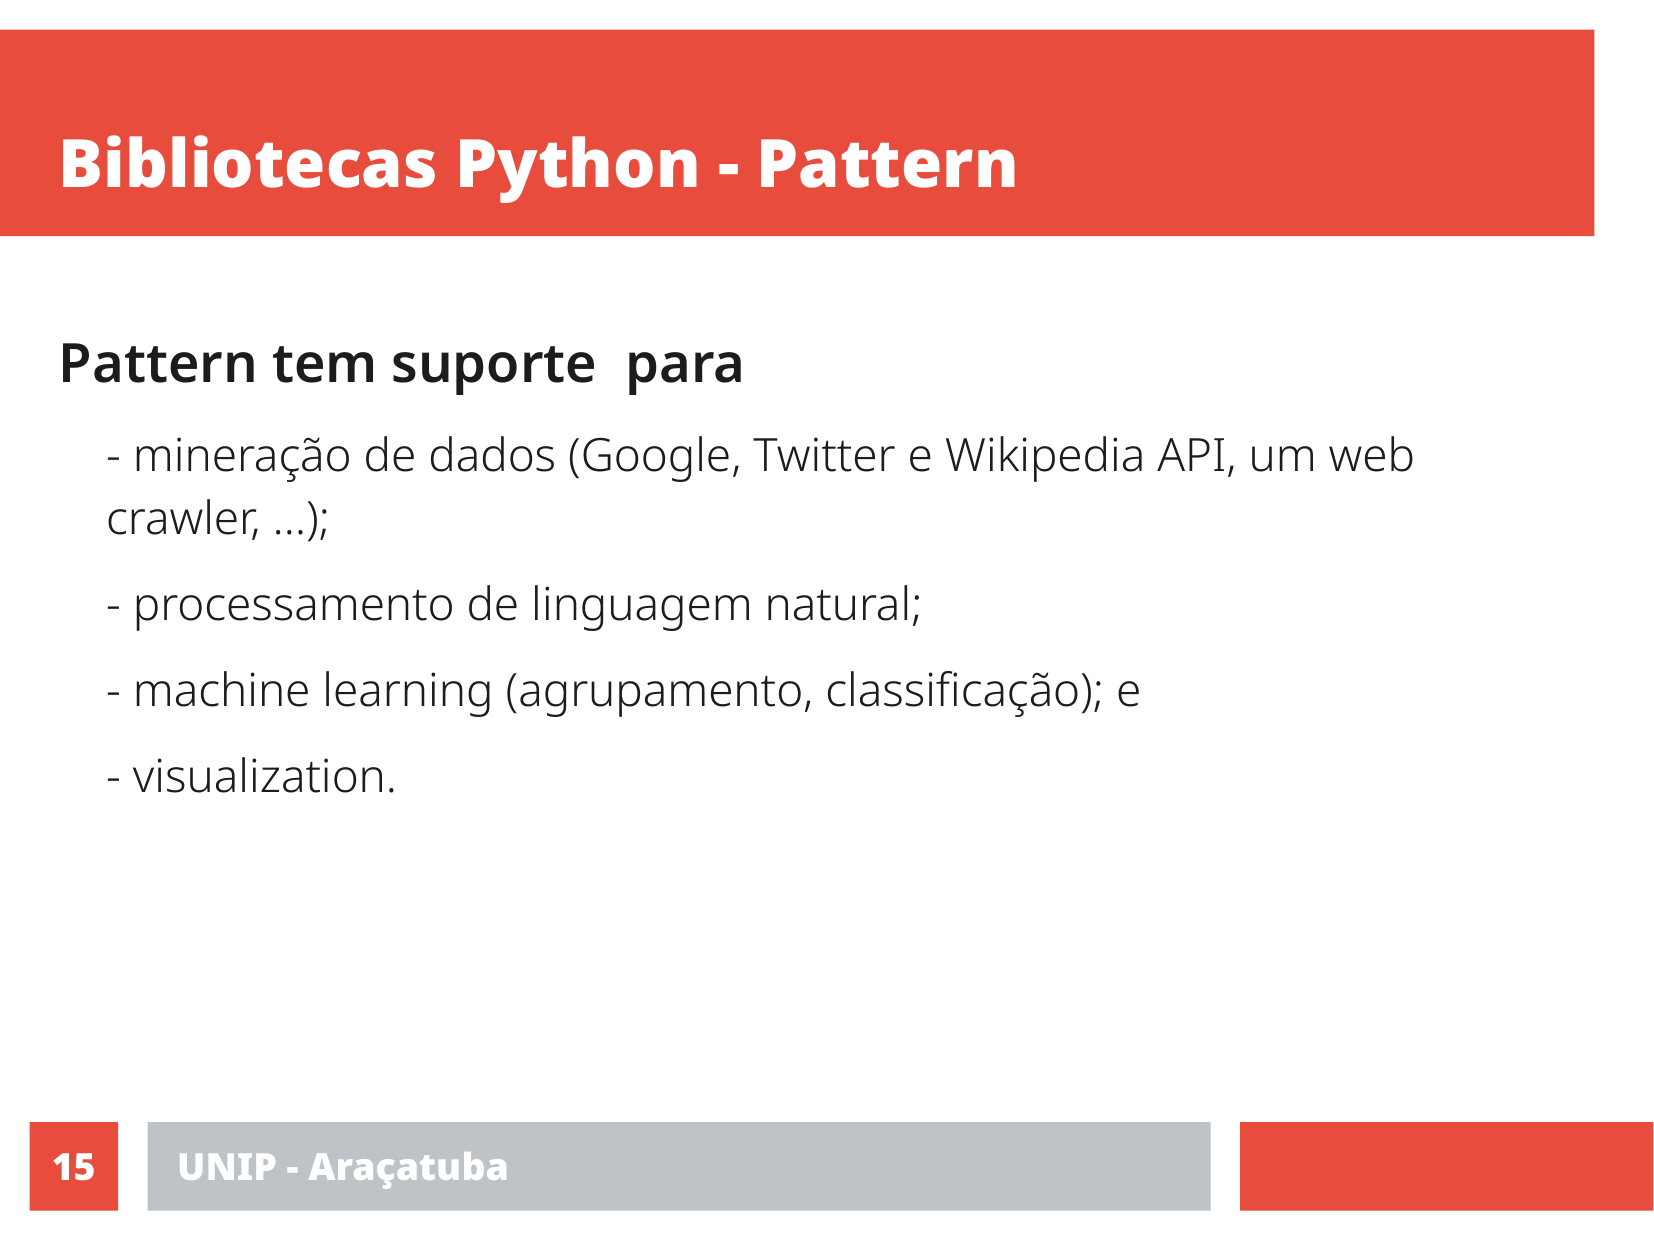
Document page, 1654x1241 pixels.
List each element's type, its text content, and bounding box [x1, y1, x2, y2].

list Pattern tem suporte para - mineração de dados (Google, Twitter e Wikipedia API, um web crawler, …); - processamento de linguagem natural; - machine learning (agrupamento, classificação); e - visualization. [59, 324, 1565, 1093]
title Bibliotecas Python - Pattern [59, 59, 1595, 207]
